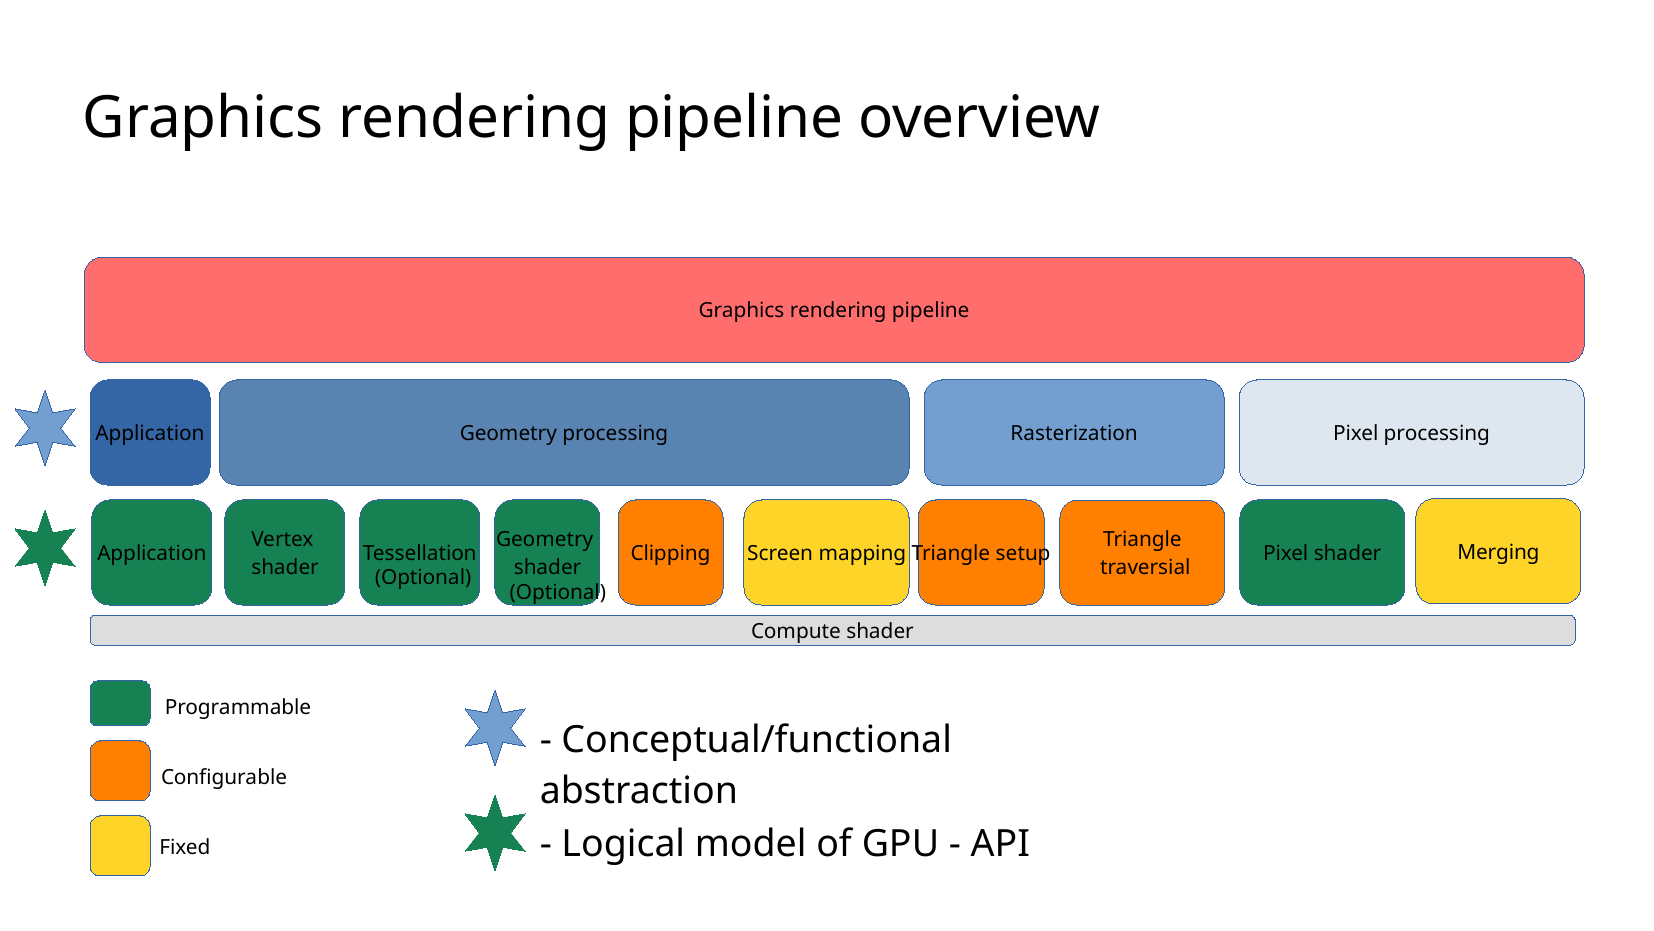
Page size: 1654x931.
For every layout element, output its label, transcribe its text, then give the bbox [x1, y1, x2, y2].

text_box Programmable [150, 685, 289, 726]
text_box Application [90, 379, 211, 486]
text_box Geometry shader [494, 499, 600, 570]
text_box Rasterization [924, 379, 1225, 486]
text_box Geometry processing [219, 379, 910, 486]
text_box Screen mapping [743, 499, 910, 606]
text_box Triangle setup [918, 499, 1045, 606]
text_box (Optional) [360, 555, 466, 596]
text_box - Conceptual/functional abstraction [525, 705, 1141, 767]
text_box Vertex shader [224, 499, 345, 606]
text_box Pixel processing [1239, 379, 1585, 486]
text_box - Logical model of GPU - API [525, 808, 1141, 871]
text_box (Optional) [494, 570, 600, 611]
text_box Configurable [146, 754, 272, 796]
text_box Clipping [618, 499, 724, 606]
text_box Graphics rendering pipeline [84, 257, 1585, 363]
text_box [15, 390, 76, 466]
text_box [465, 690, 525, 766]
title Graphics rendering pipeline overview [82, 37, 1571, 193]
text_box Fixed [144, 825, 214, 866]
text_box Tessellation [359, 499, 480, 606]
text_box Pixel shader [1239, 499, 1405, 606]
text_box Compute shader [90, 615, 1576, 646]
text_box [90, 740, 151, 801]
text_box [90, 815, 151, 876]
text_box [465, 795, 525, 871]
text_box [15, 510, 76, 586]
text_box Application [91, 499, 212, 606]
text_box [90, 680, 150, 726]
text_box Triangle traversial [1059, 500, 1225, 606]
text_box Merging [1415, 498, 1581, 604]
